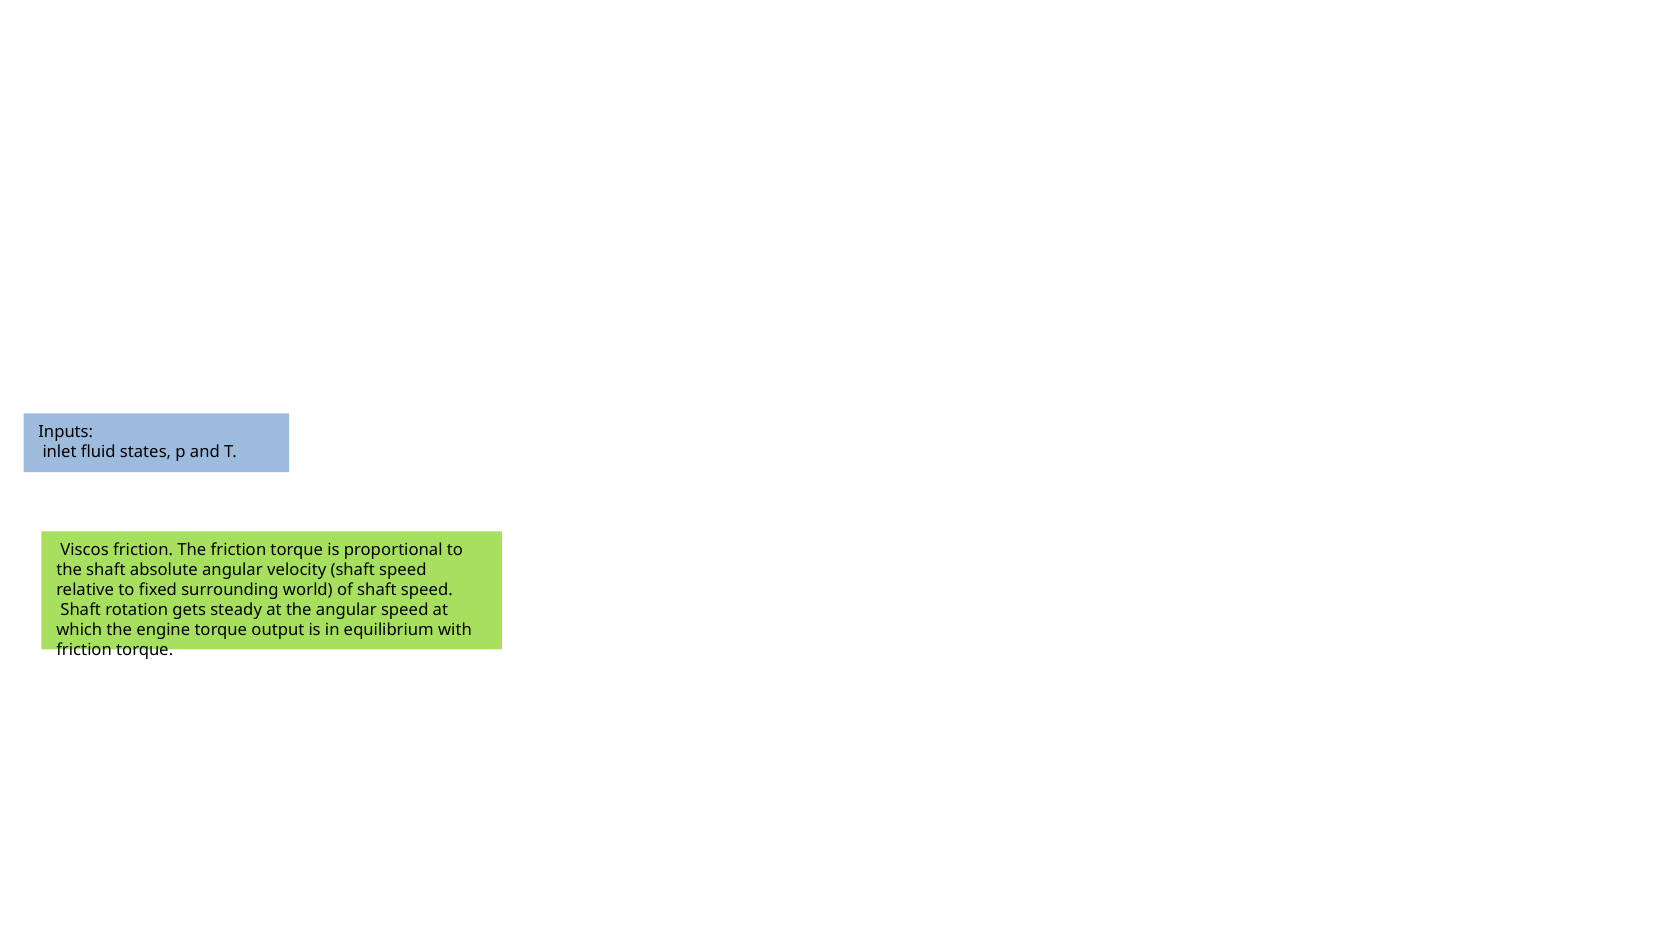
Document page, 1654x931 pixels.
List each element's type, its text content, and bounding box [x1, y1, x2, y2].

text_box Viscos friction. The friction torque is proportional to the shaft absolute angular velocity (shaft speed relative to fixed surrounding world) of shaft speed. Shaft rotation gets steady at the angular speed at which the engine torque output is in equilibrium with friction torque. [41, 531, 502, 650]
text_box Inputs: inlet fluid states, p and T. [23, 413, 290, 473]
